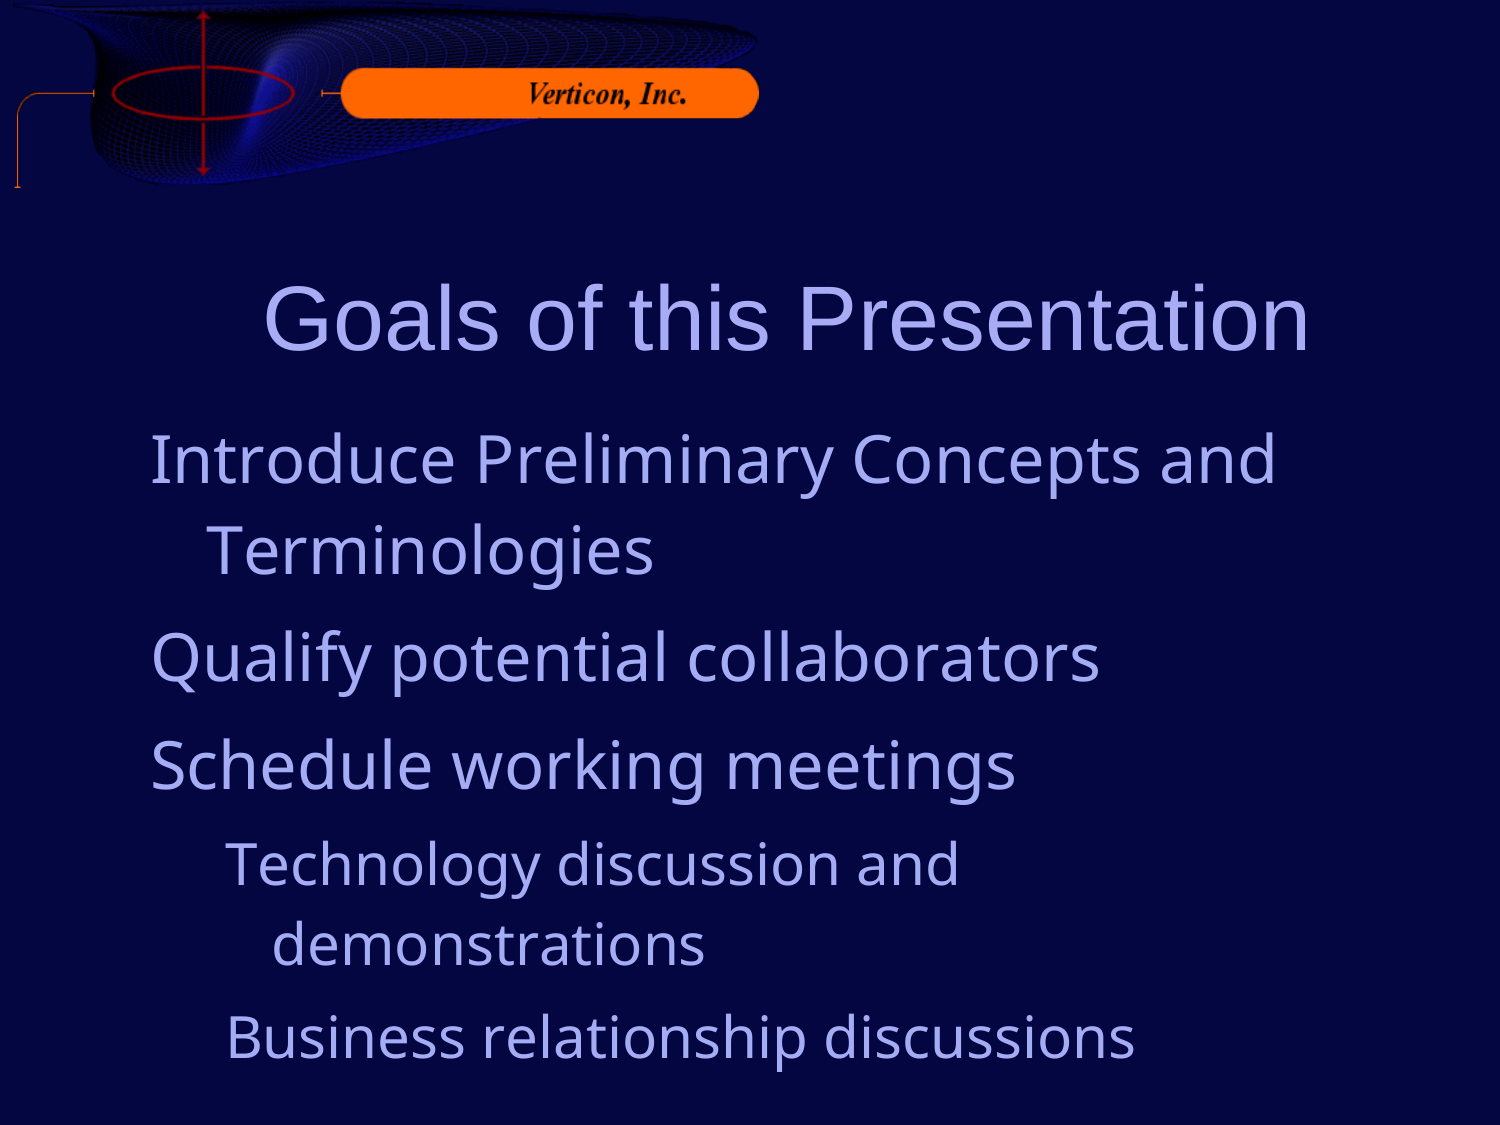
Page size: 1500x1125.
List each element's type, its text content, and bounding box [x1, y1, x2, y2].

picture [8, 0, 759, 188]
list Introduce Preliminary Concepts and Terminologies Qualify potential collaborators Schedule working meetings Technology discussion and demonstrations Business relationship discussions [150, 412, 1385, 1052]
title Goals of this Presentation [112, 224, 1463, 413]
